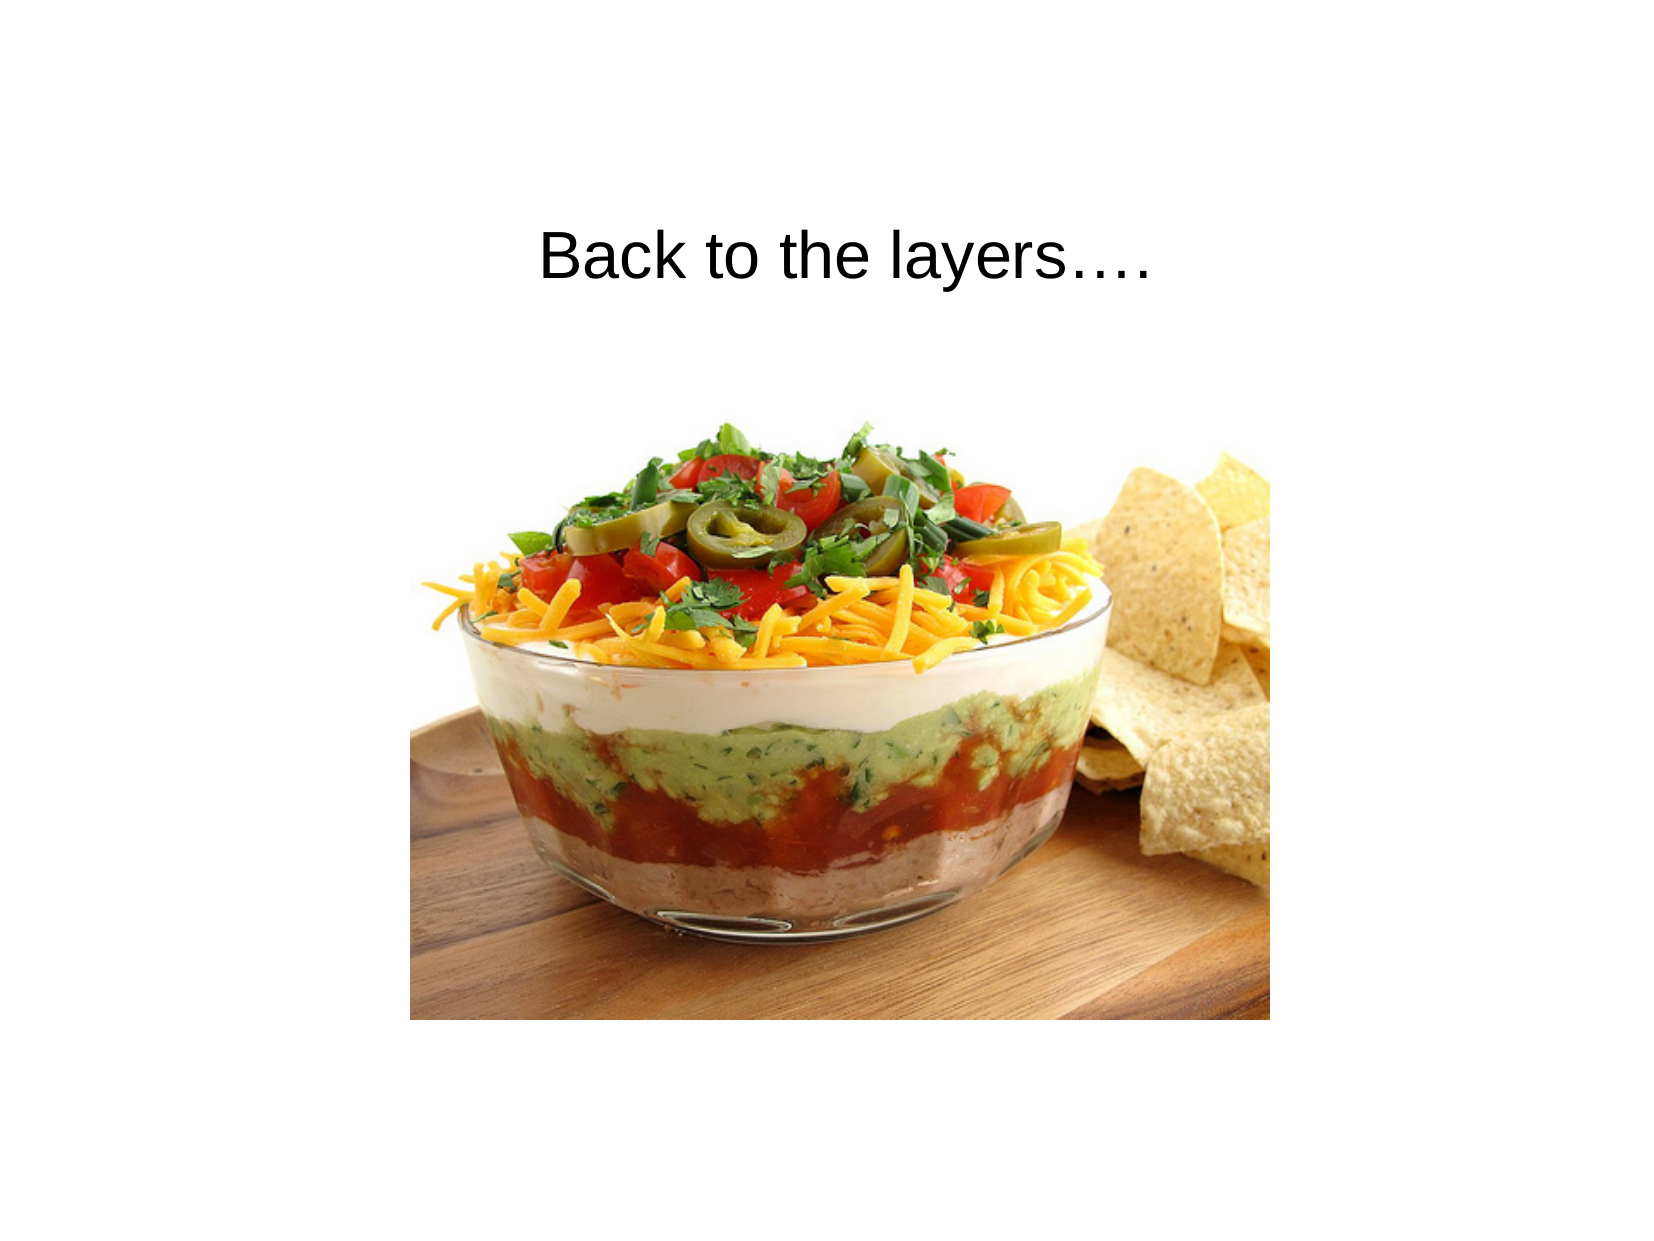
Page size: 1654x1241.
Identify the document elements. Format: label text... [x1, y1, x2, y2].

picture [410, 376, 1270, 1021]
subtitle Back to the layers…. [101, 0, 1591, 736]
